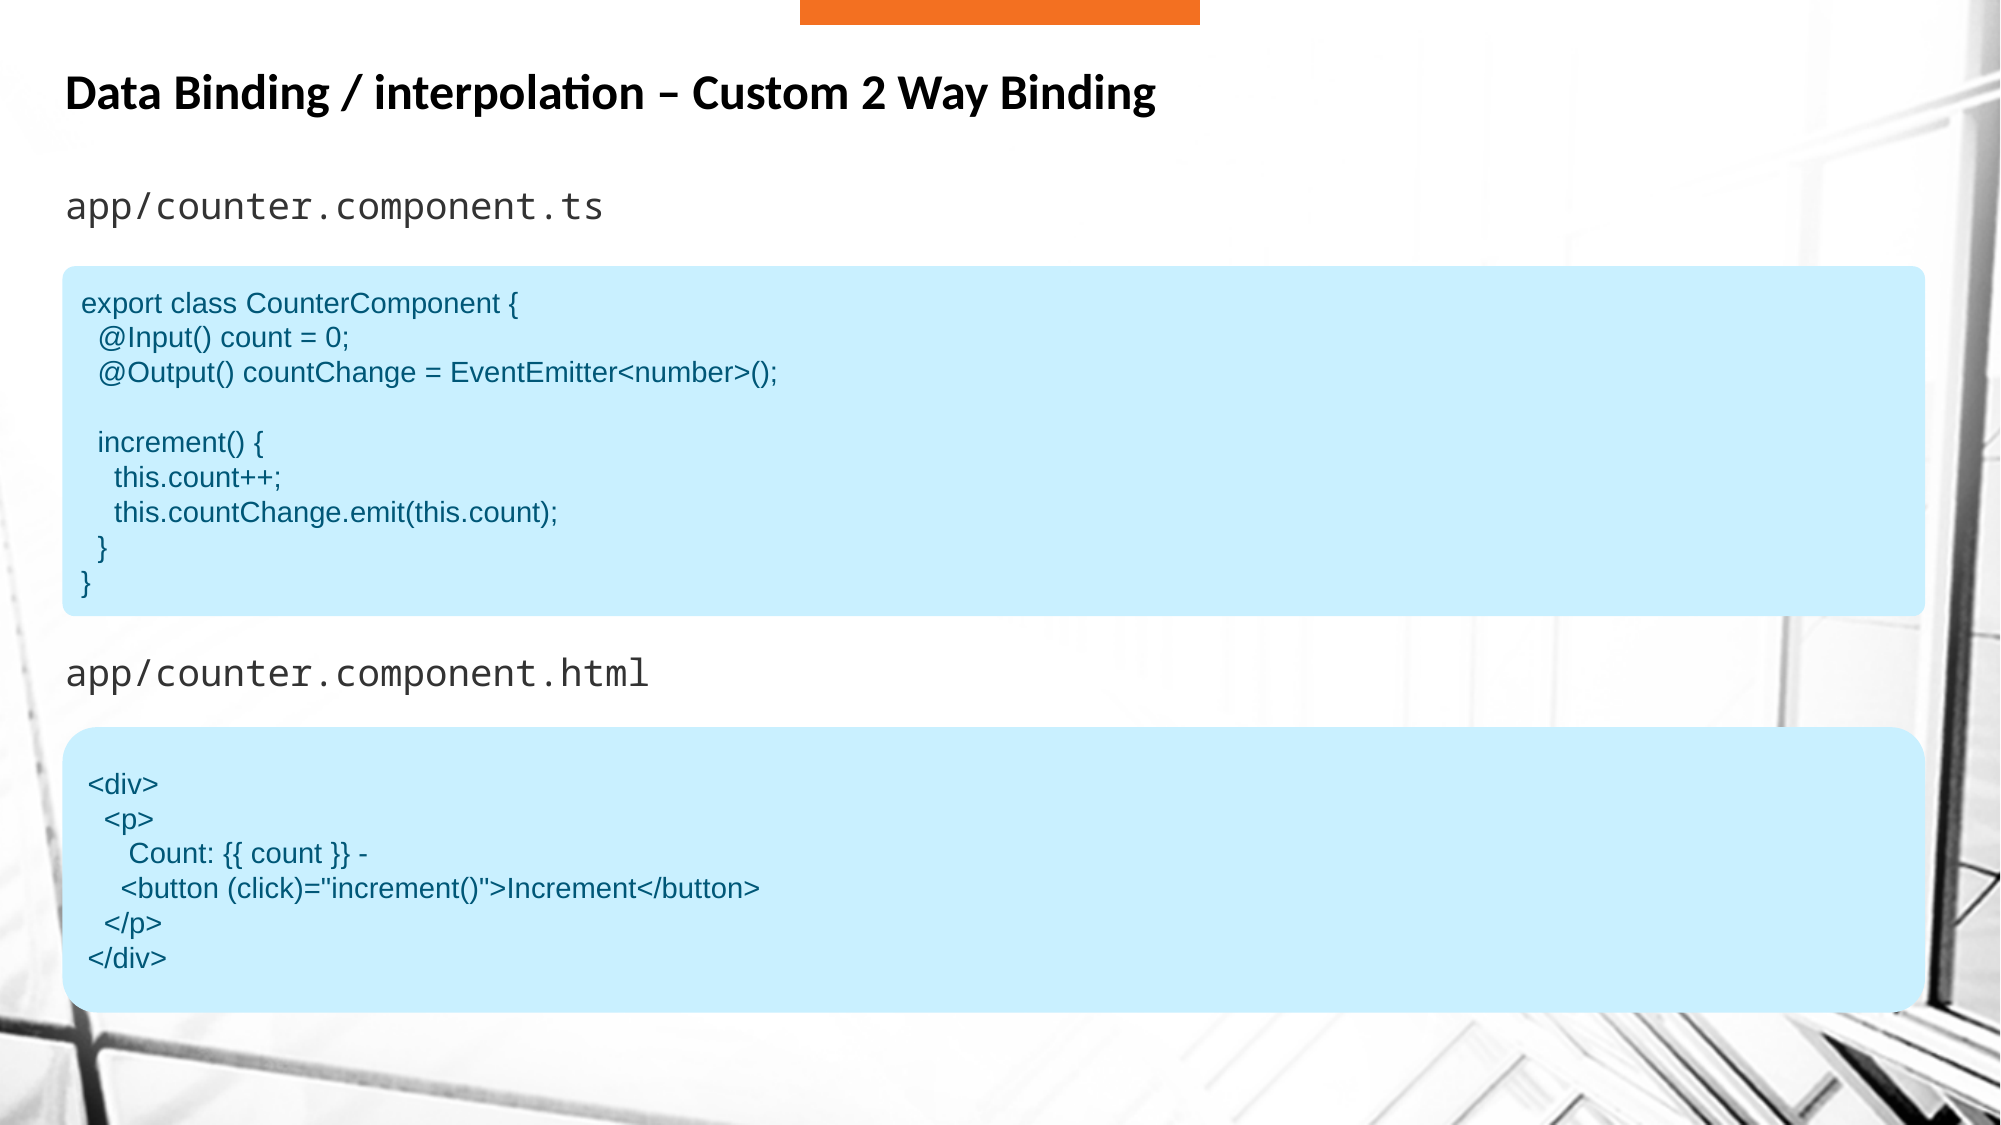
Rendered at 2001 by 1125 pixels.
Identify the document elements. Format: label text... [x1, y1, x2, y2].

text_box app/counter.component.ts [50, 175, 620, 235]
text_box export class CounterComponent { @Input() count = 0; @Output() countChange = EventEmitter<number>(); increment() { this.count++; this.countChange.emit(this.count); } } [62, 266, 1926, 617]
title Data Binding / interpolation – Custom 2 Way Binding [50, 63, 1951, 150]
text_box app/counter.component.html [50, 641, 665, 701]
text_box <div> <p> Count: {{ count }} - <button (click)="increment()">Increment</button> </p> </div> [62, 727, 1926, 1013]
